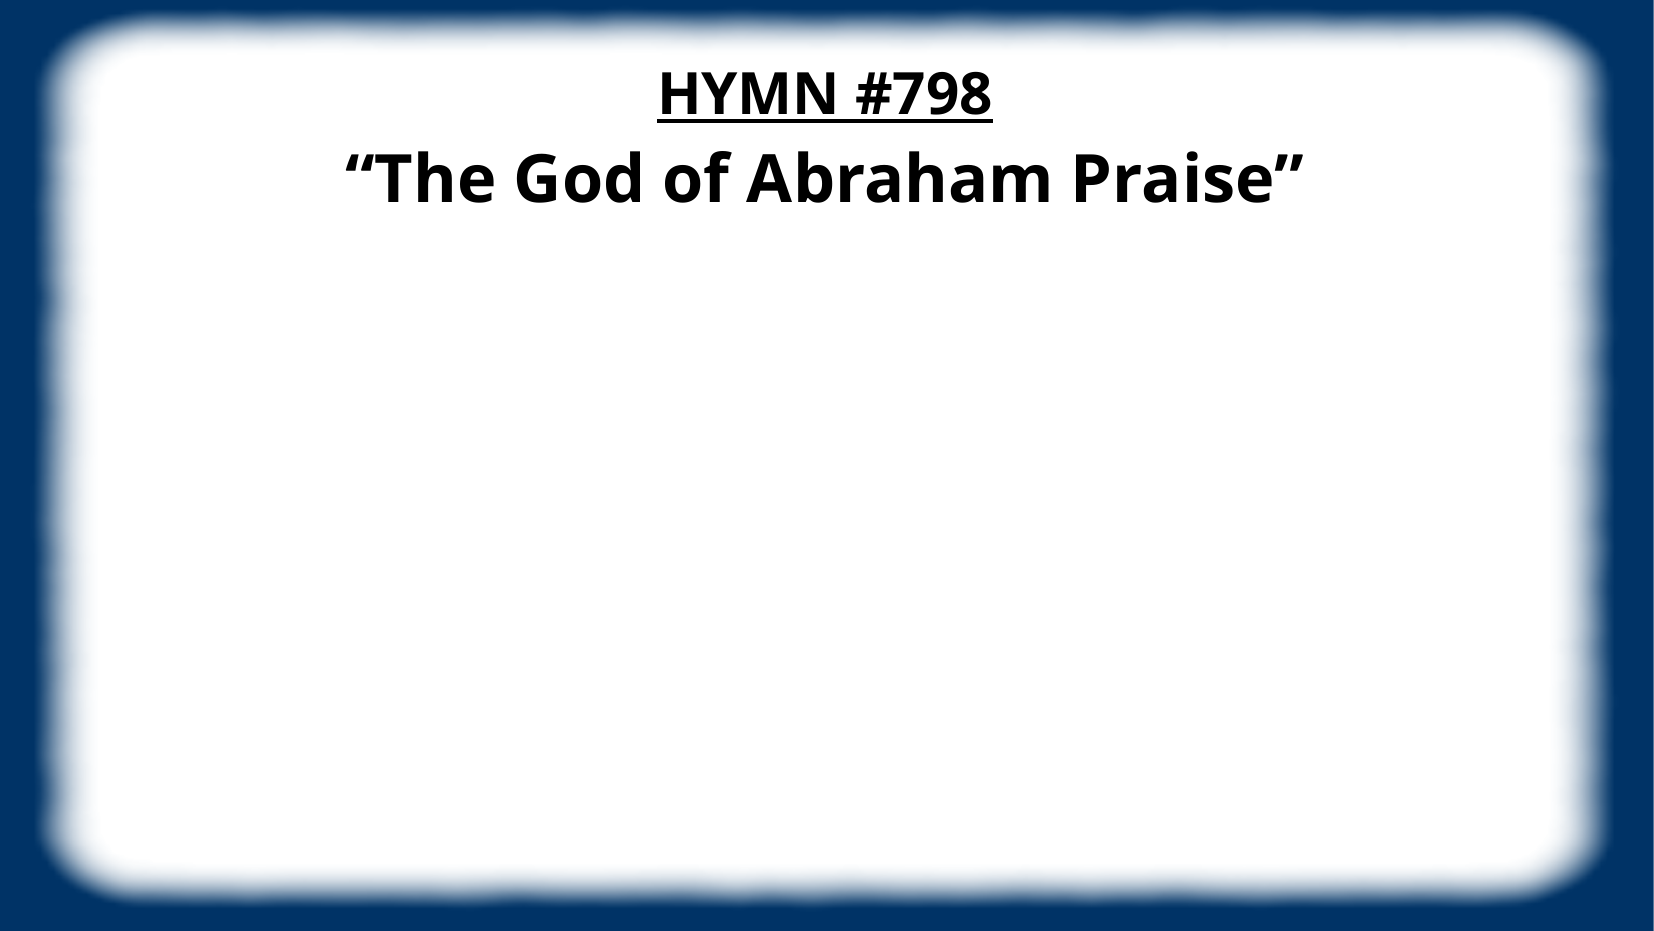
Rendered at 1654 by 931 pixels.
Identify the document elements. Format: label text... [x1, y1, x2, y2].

text_box HYMN #798 “The God of Abraham Praise” [105, 45, 1546, 226]
picture [0, 0, 1654, 931]
